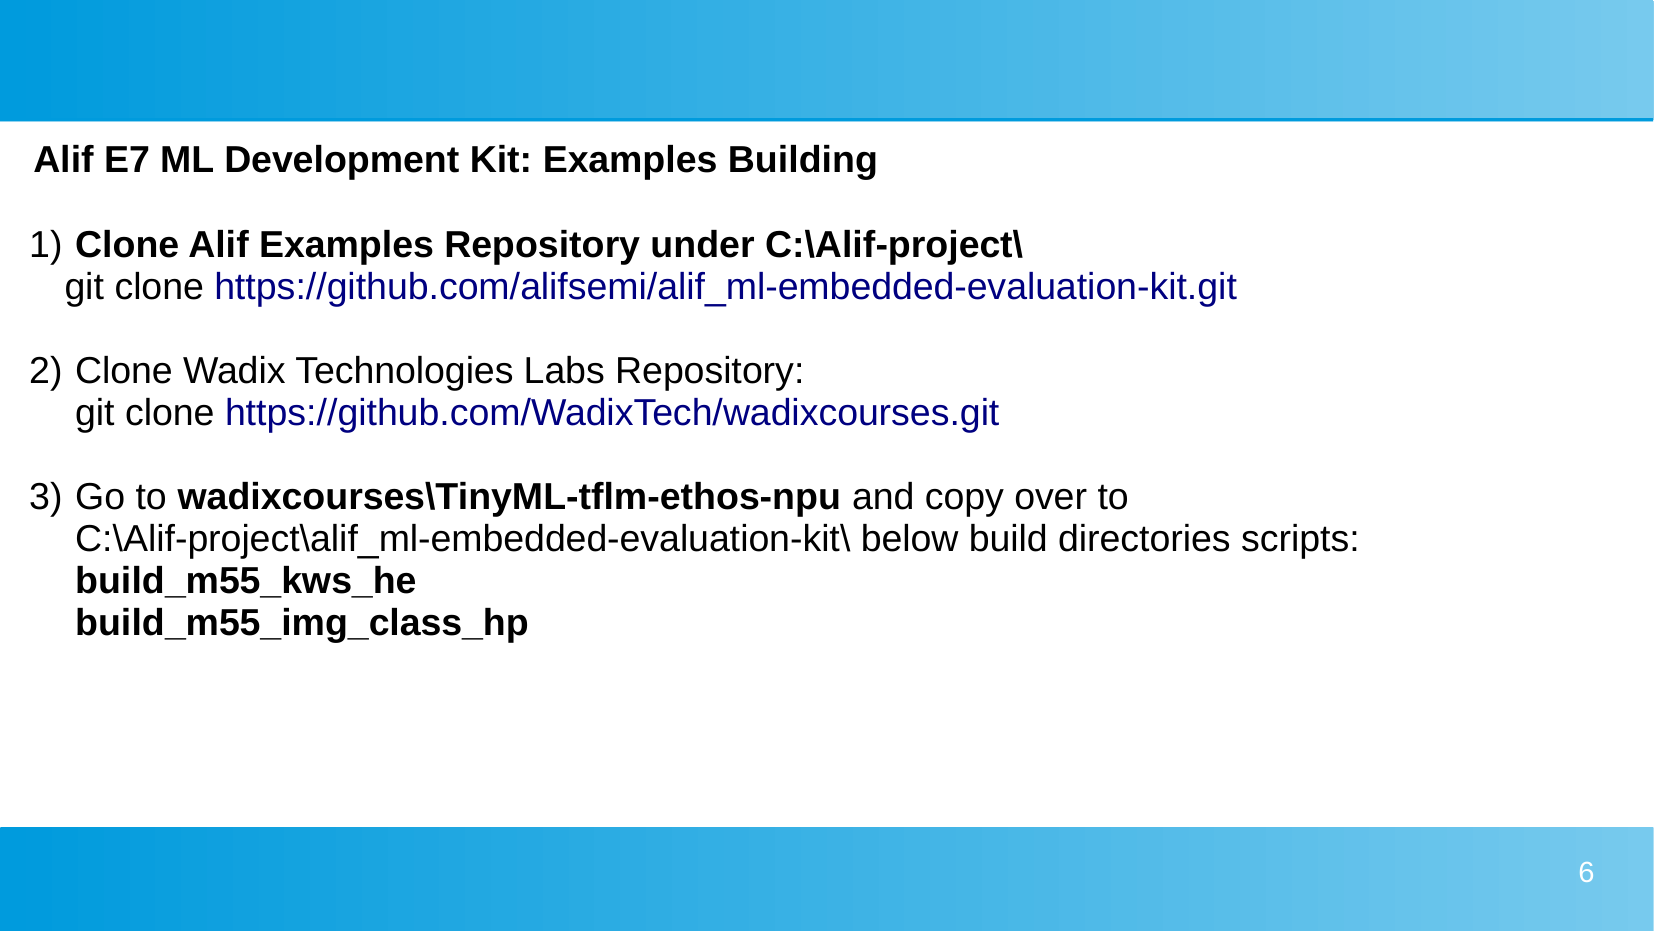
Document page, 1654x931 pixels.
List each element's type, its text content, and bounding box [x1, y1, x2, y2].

text_box Alif E7 ML Development Kit: Examples Building [18, 131, 906, 189]
text_box Clone Alif Examples Repository under C:\Alif-project\ git clone https://github.com/alifsemi/alif_ml-embedded-evaluation-kit.git Clone Wadix Technologies Labs Repository: git clone https://github.com/WadixTech/wadixcourses.git Go to wadixcourses\TinyML-tflm-ethos-npu and copy over to C:\Alif-project\alif_ml-embedded-evaluation-kit\ below build directories scripts: build_m55_kws_he build_m55_img_class_hp [14, 216, 1539, 274]
